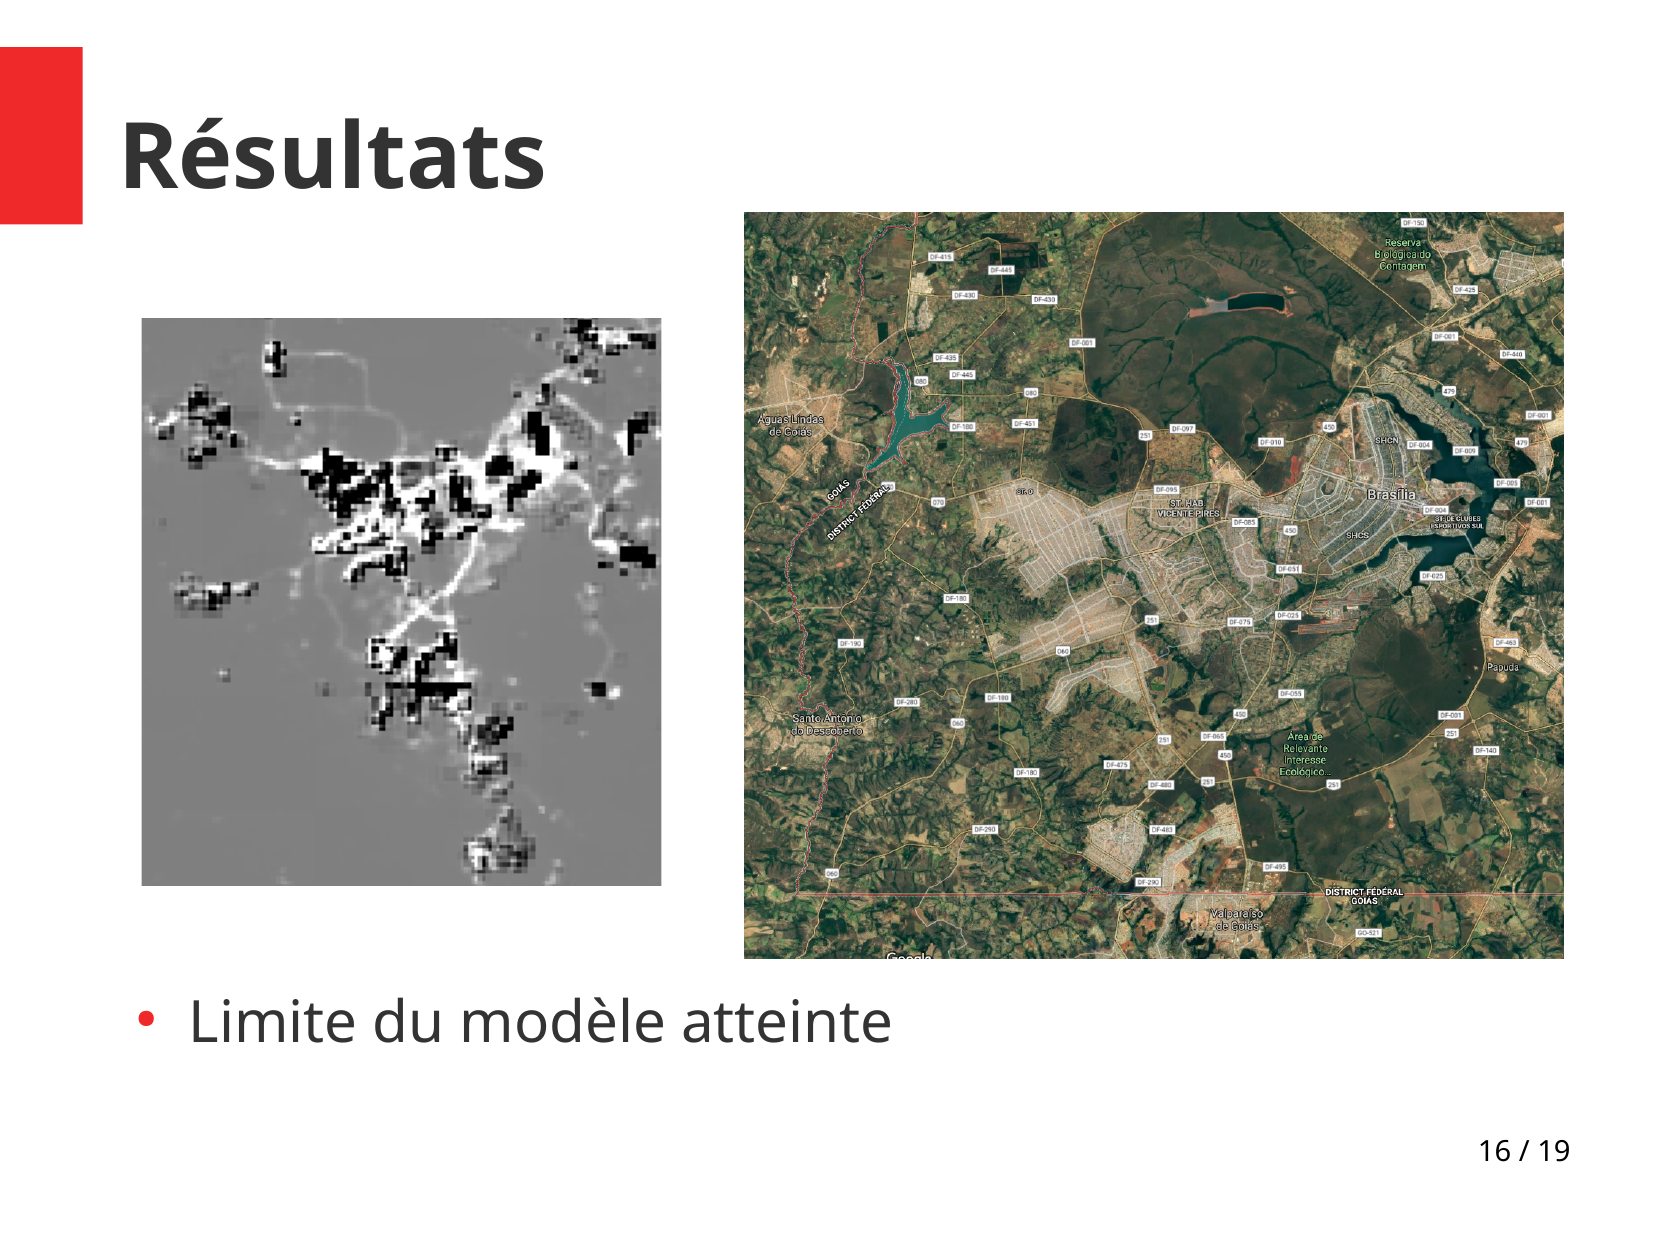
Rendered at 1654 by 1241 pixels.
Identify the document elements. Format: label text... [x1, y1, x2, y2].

list Limite du modèle atteinte [118, 980, 1536, 1074]
picture [141, 318, 662, 886]
title Résultats [118, 49, 1571, 257]
picture [744, 212, 1564, 959]
